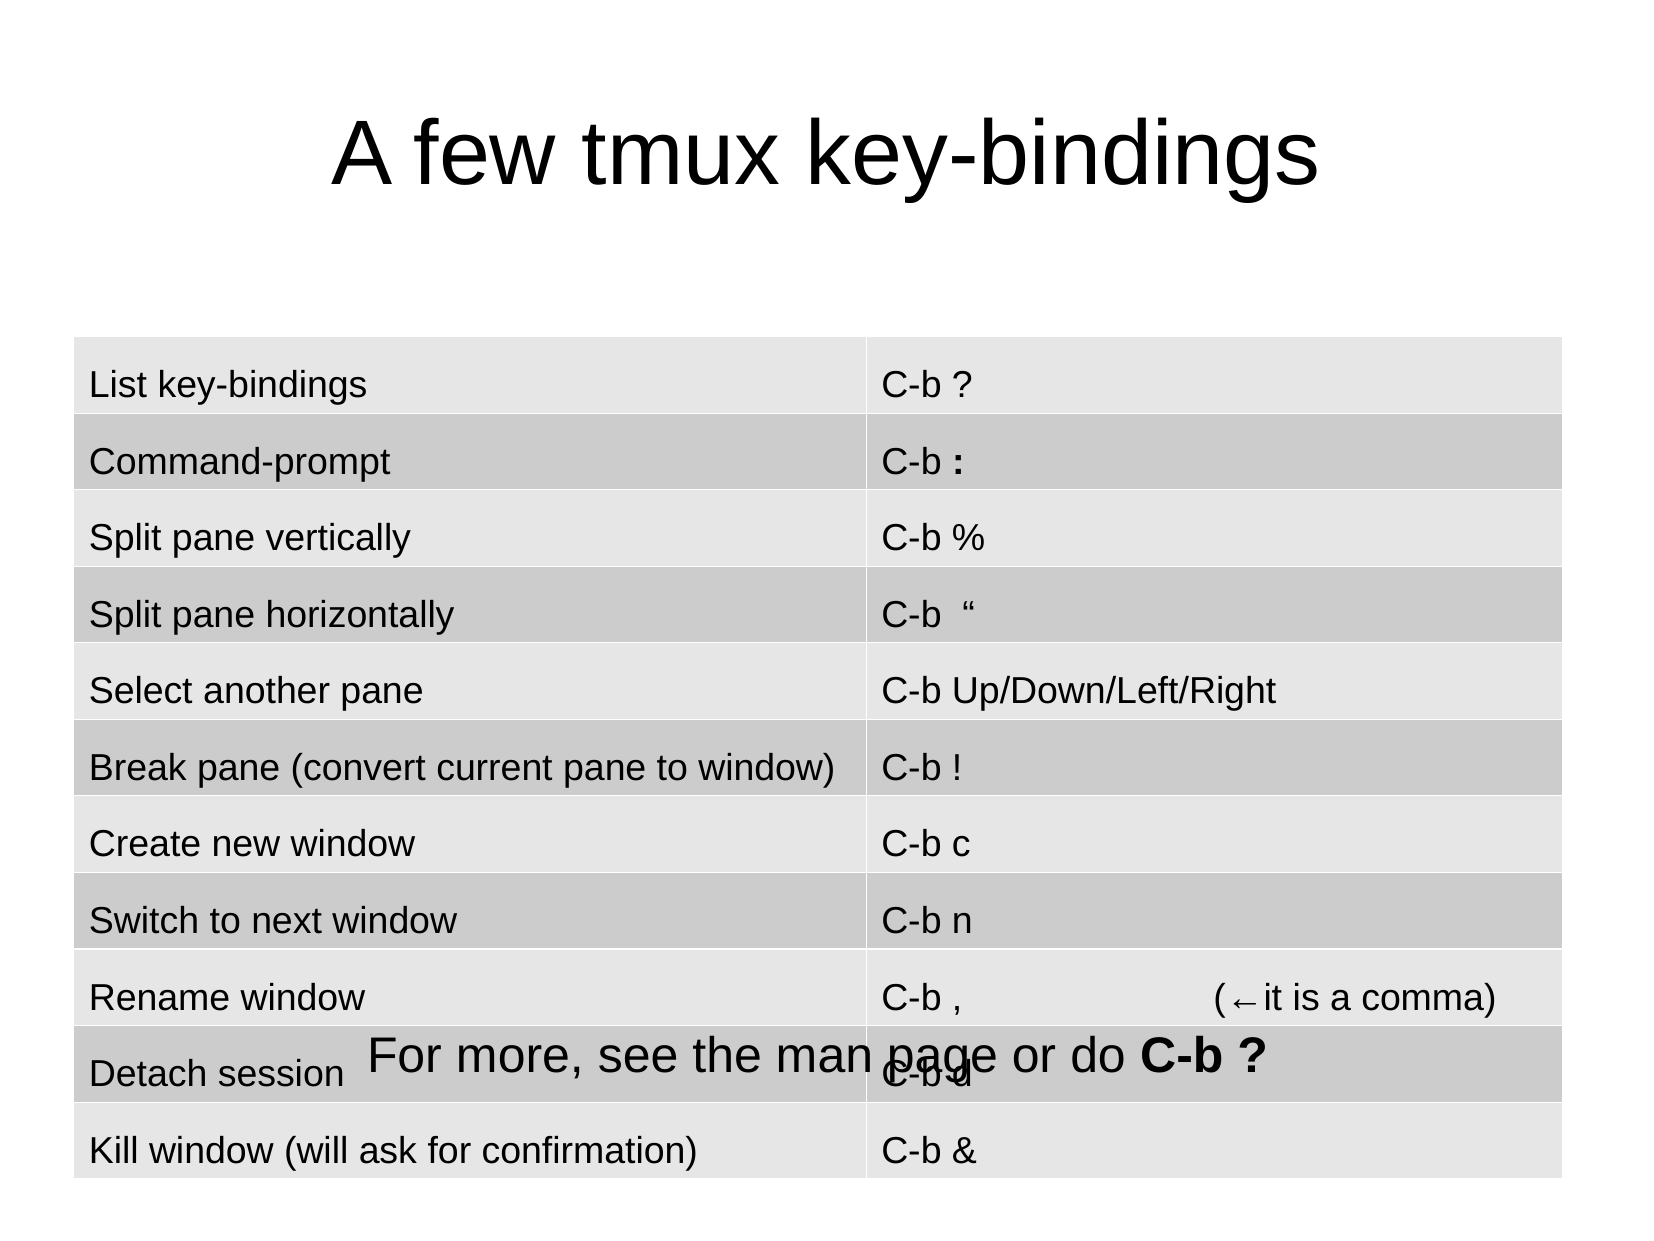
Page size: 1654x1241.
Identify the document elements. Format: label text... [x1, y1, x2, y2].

table_cell C-b n [867, 873, 1562, 948]
table_cell Break pane (convert current pane to window) [74, 720, 866, 795]
table_cell C-b , (←it is a comma) [867, 950, 1562, 1025]
table_cell C-b d [867, 1026, 1562, 1102]
table_cell Kill window (will ask for confirmation) [74, 1103, 866, 1178]
table_cell C-b % [867, 490, 1562, 566]
table_cell C-b “ [867, 567, 1562, 642]
table_cell C-b c [867, 796, 1562, 872]
table_cell C-b & [867, 1103, 1562, 1178]
table_cell Create new window [74, 796, 866, 872]
table_cell Switch to next window [74, 873, 866, 948]
table_cell C-b ! [867, 720, 1562, 795]
table_cell Rename window [74, 950, 866, 1025]
title A few tmux key-bindings [82, 49, 1571, 257]
table_cell Select another pane [74, 643, 866, 719]
table_cell C-b Up/Down/Left/Right [867, 643, 1562, 719]
text_box [420, 1095, 450, 1152]
table_cell Detach session [74, 1026, 866, 1102]
table_header List key-bindings [74, 337, 866, 413]
table_cell C-b : [867, 414, 1562, 489]
table_cell Split pane horizontally [74, 567, 866, 642]
table_cell Split pane vertically [74, 490, 866, 566]
table_cell Command-prompt [74, 414, 866, 489]
table_header C-b ? [867, 337, 1562, 413]
text_box For more, see the man page or do C-b ? [75, 1020, 1561, 1091]
